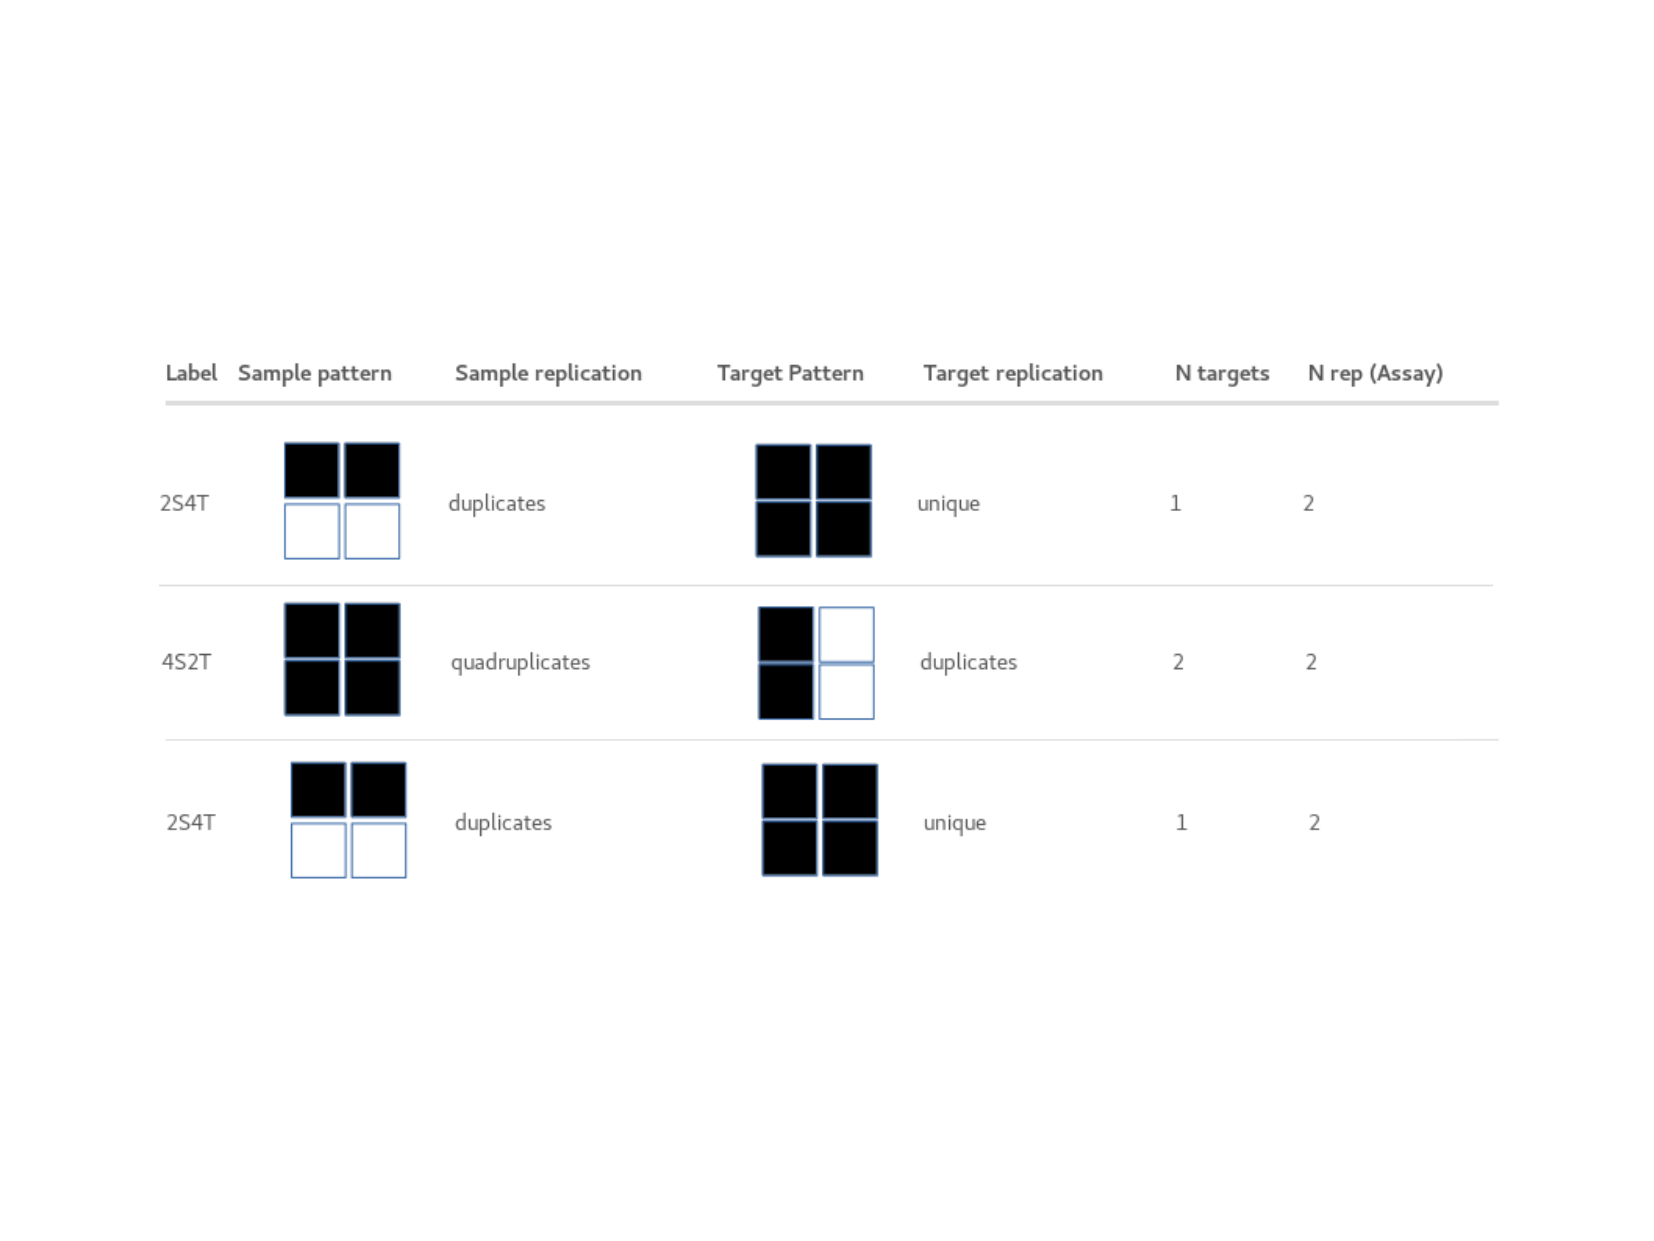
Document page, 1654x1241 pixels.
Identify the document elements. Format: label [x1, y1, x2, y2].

picture [139, 351, 1521, 896]
